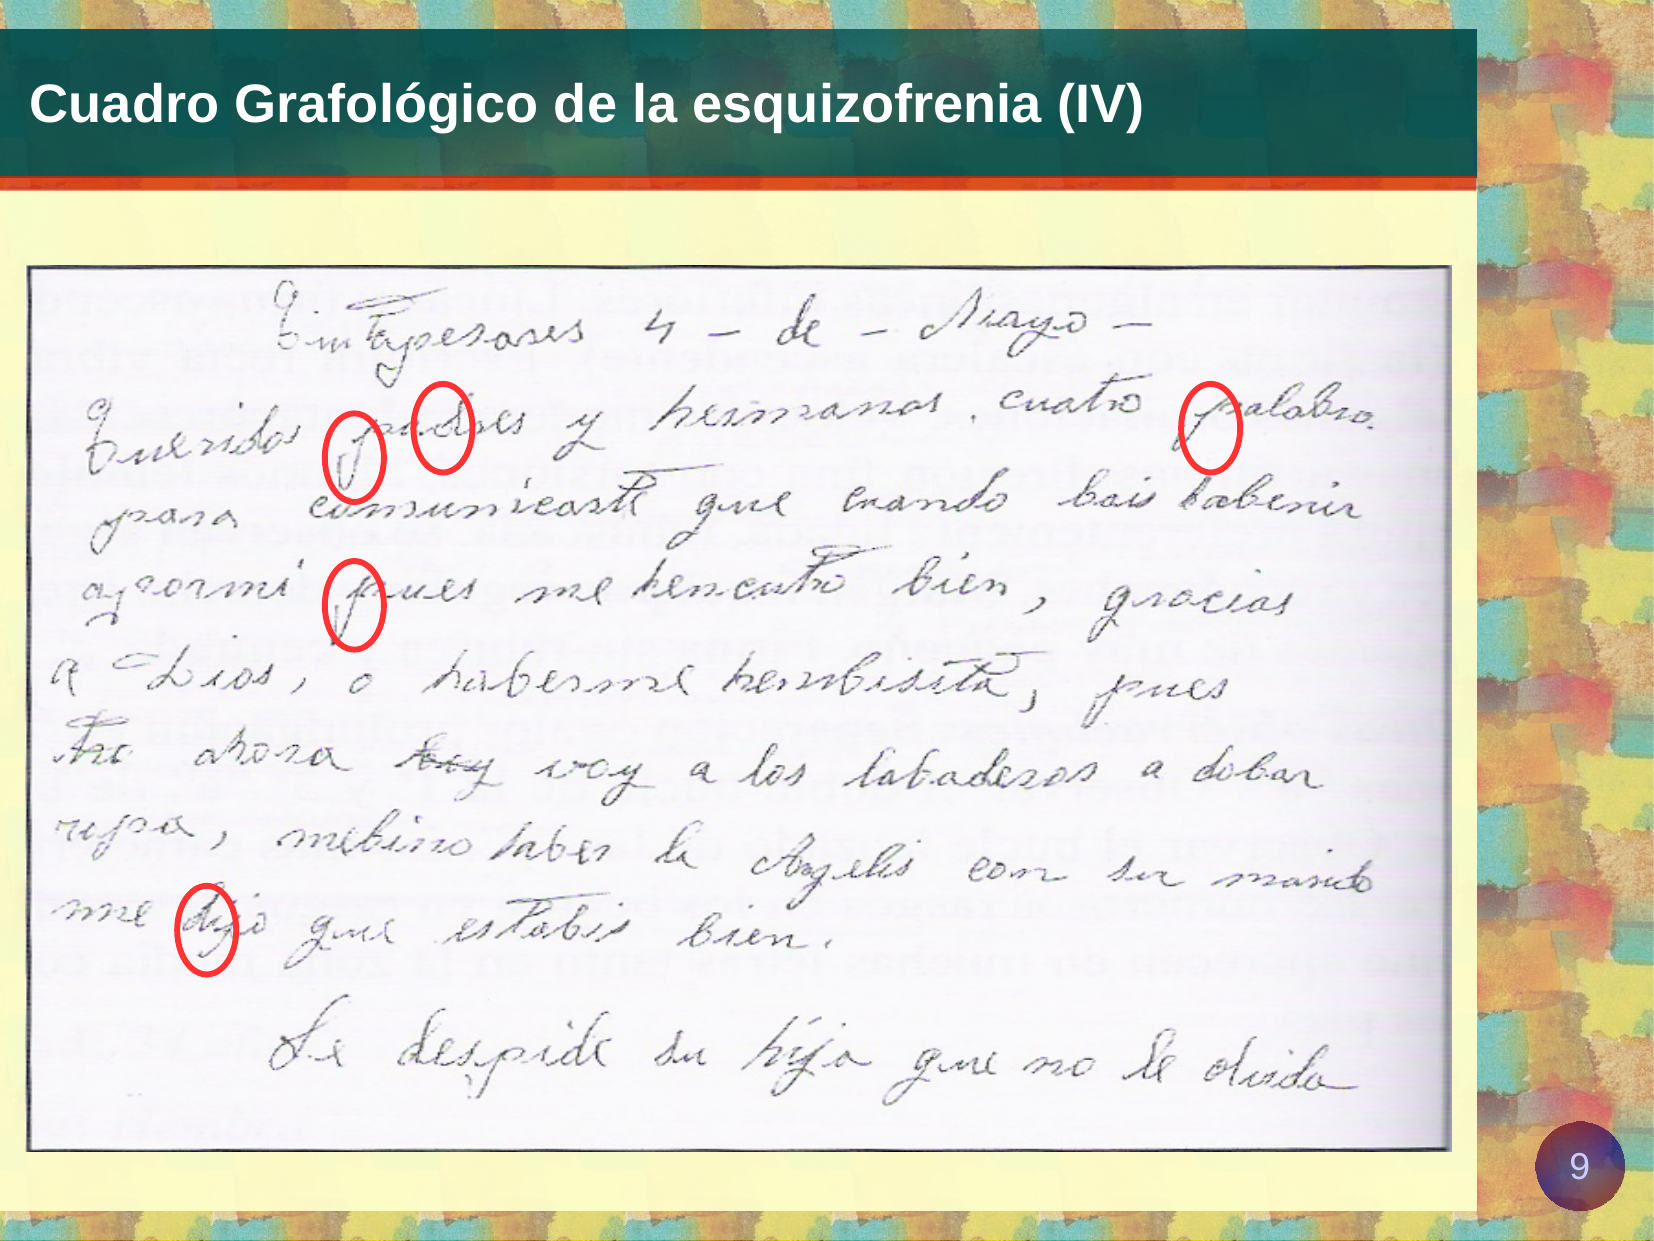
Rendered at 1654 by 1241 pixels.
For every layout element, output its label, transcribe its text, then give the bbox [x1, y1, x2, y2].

title Cuadro Grafológico de la esquizofrenia (IV) [29, 59, 1447, 148]
picture [25, 265, 1452, 1152]
